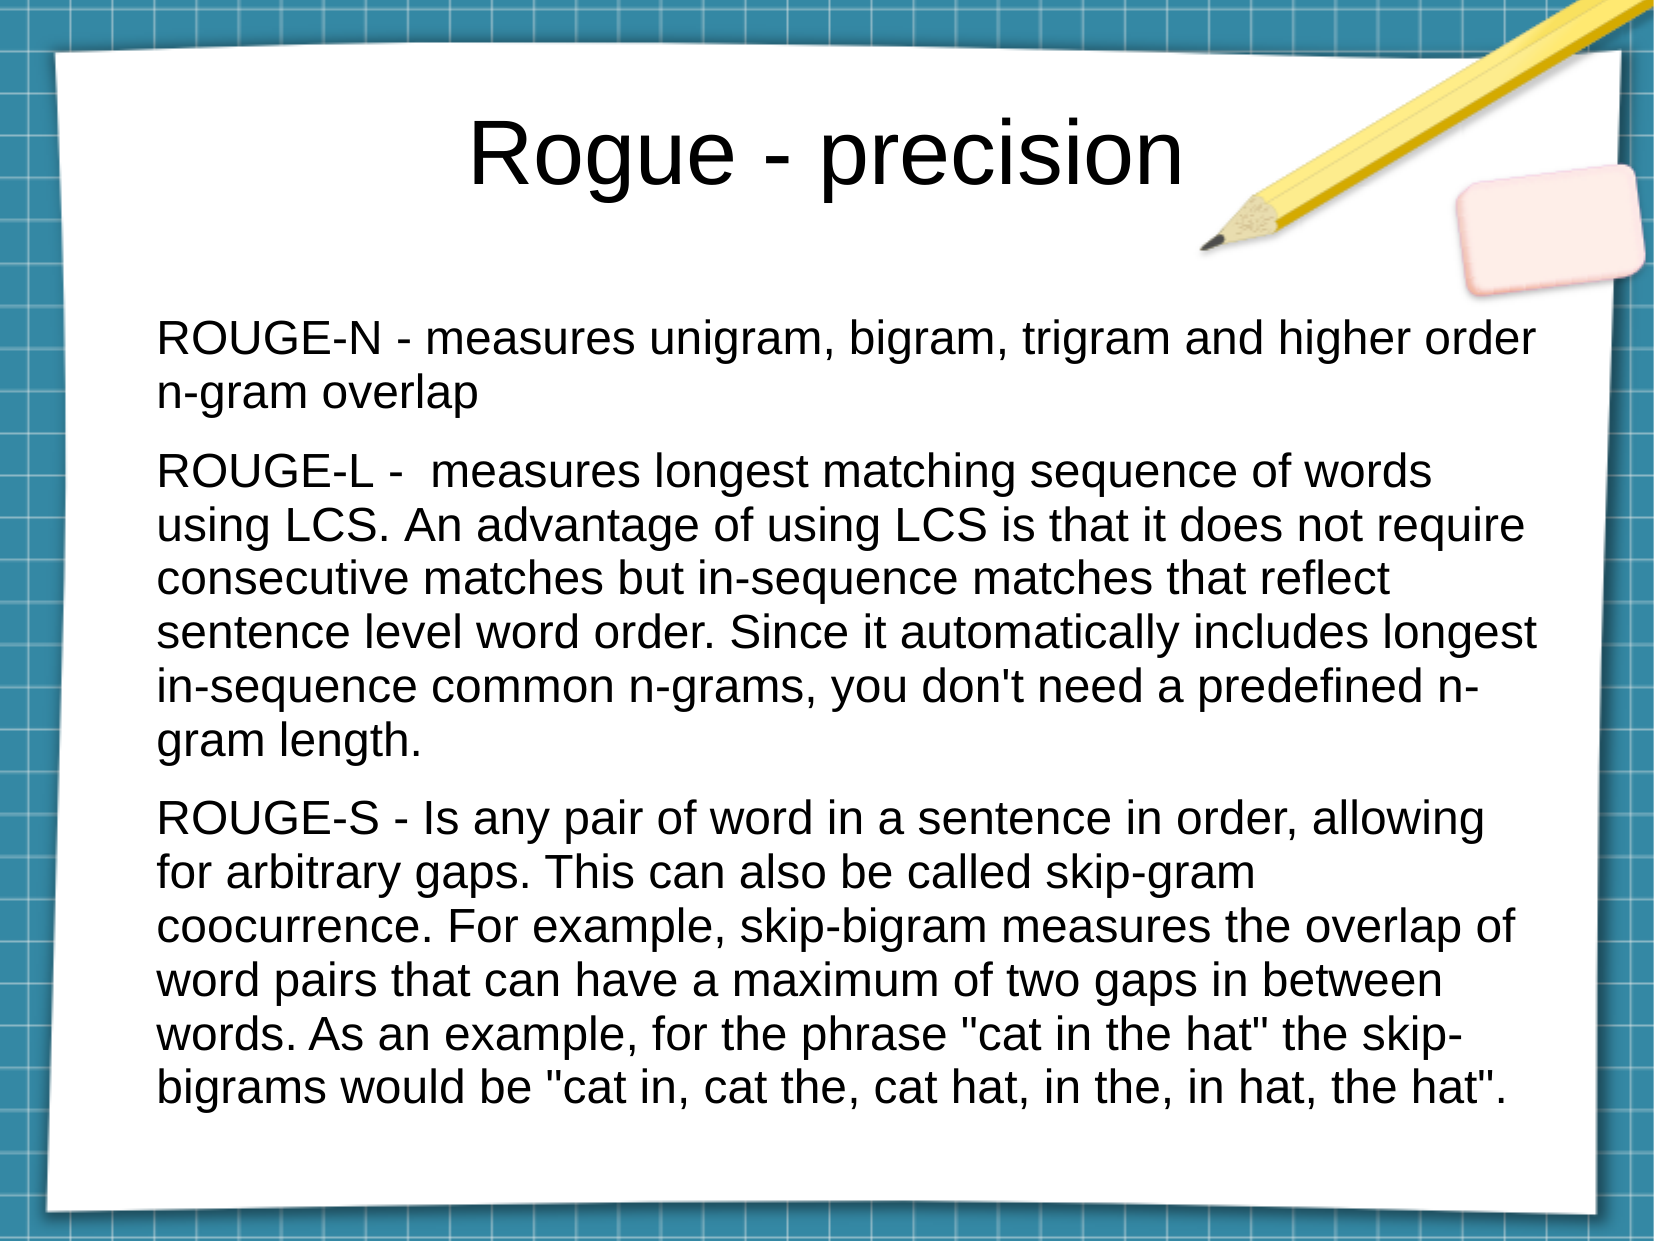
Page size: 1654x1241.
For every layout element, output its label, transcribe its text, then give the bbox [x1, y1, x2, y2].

picture [0, 0, 1654, 1241]
title Rogue - precision [82, 49, 1571, 257]
text_box ROUGE-N - measures unigram, bigram, trigram and higher order n-gram overlap ROUGE-L - measures longest matching sequence of words using LCS. An advantage of using LCS is that it does not require consecutive matches but in-sequence matches that reflect sentence level word order. Since it automatically includes longest in-sequence common n-grams, you don't need a predefined n-gram length. ROUGE-S - Is any pair of word in a sentence in order, allowing for arbitrary gaps. This can also be called skip-gram coocurrence. For example, skip-bigram measures the overlap of word pairs that can have a maximum of two gaps in between words. As an example, for the phrase "cat in the hat" the skip-bigrams would be "cat in, cat the, cat hat, in the, in hat, the hat". [141, 304, 1558, 1201]
